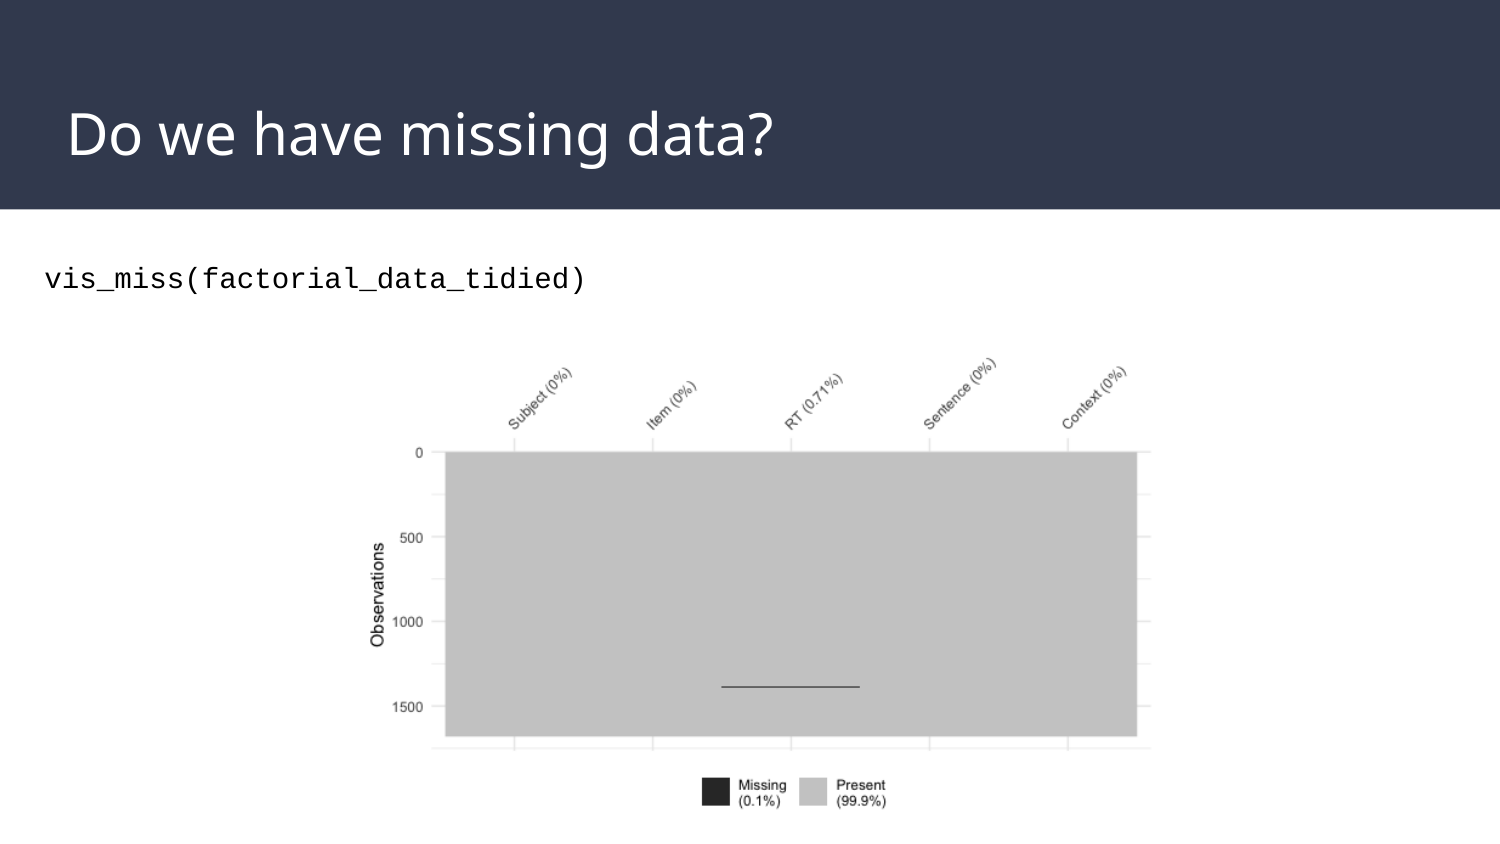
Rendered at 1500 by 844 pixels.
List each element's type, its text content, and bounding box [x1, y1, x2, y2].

picture [362, 324, 1160, 824]
text_box vis_miss(factorial_data_tidied) [29, 244, 1449, 567]
title Do we have missing data? [51, 82, 1449, 185]
